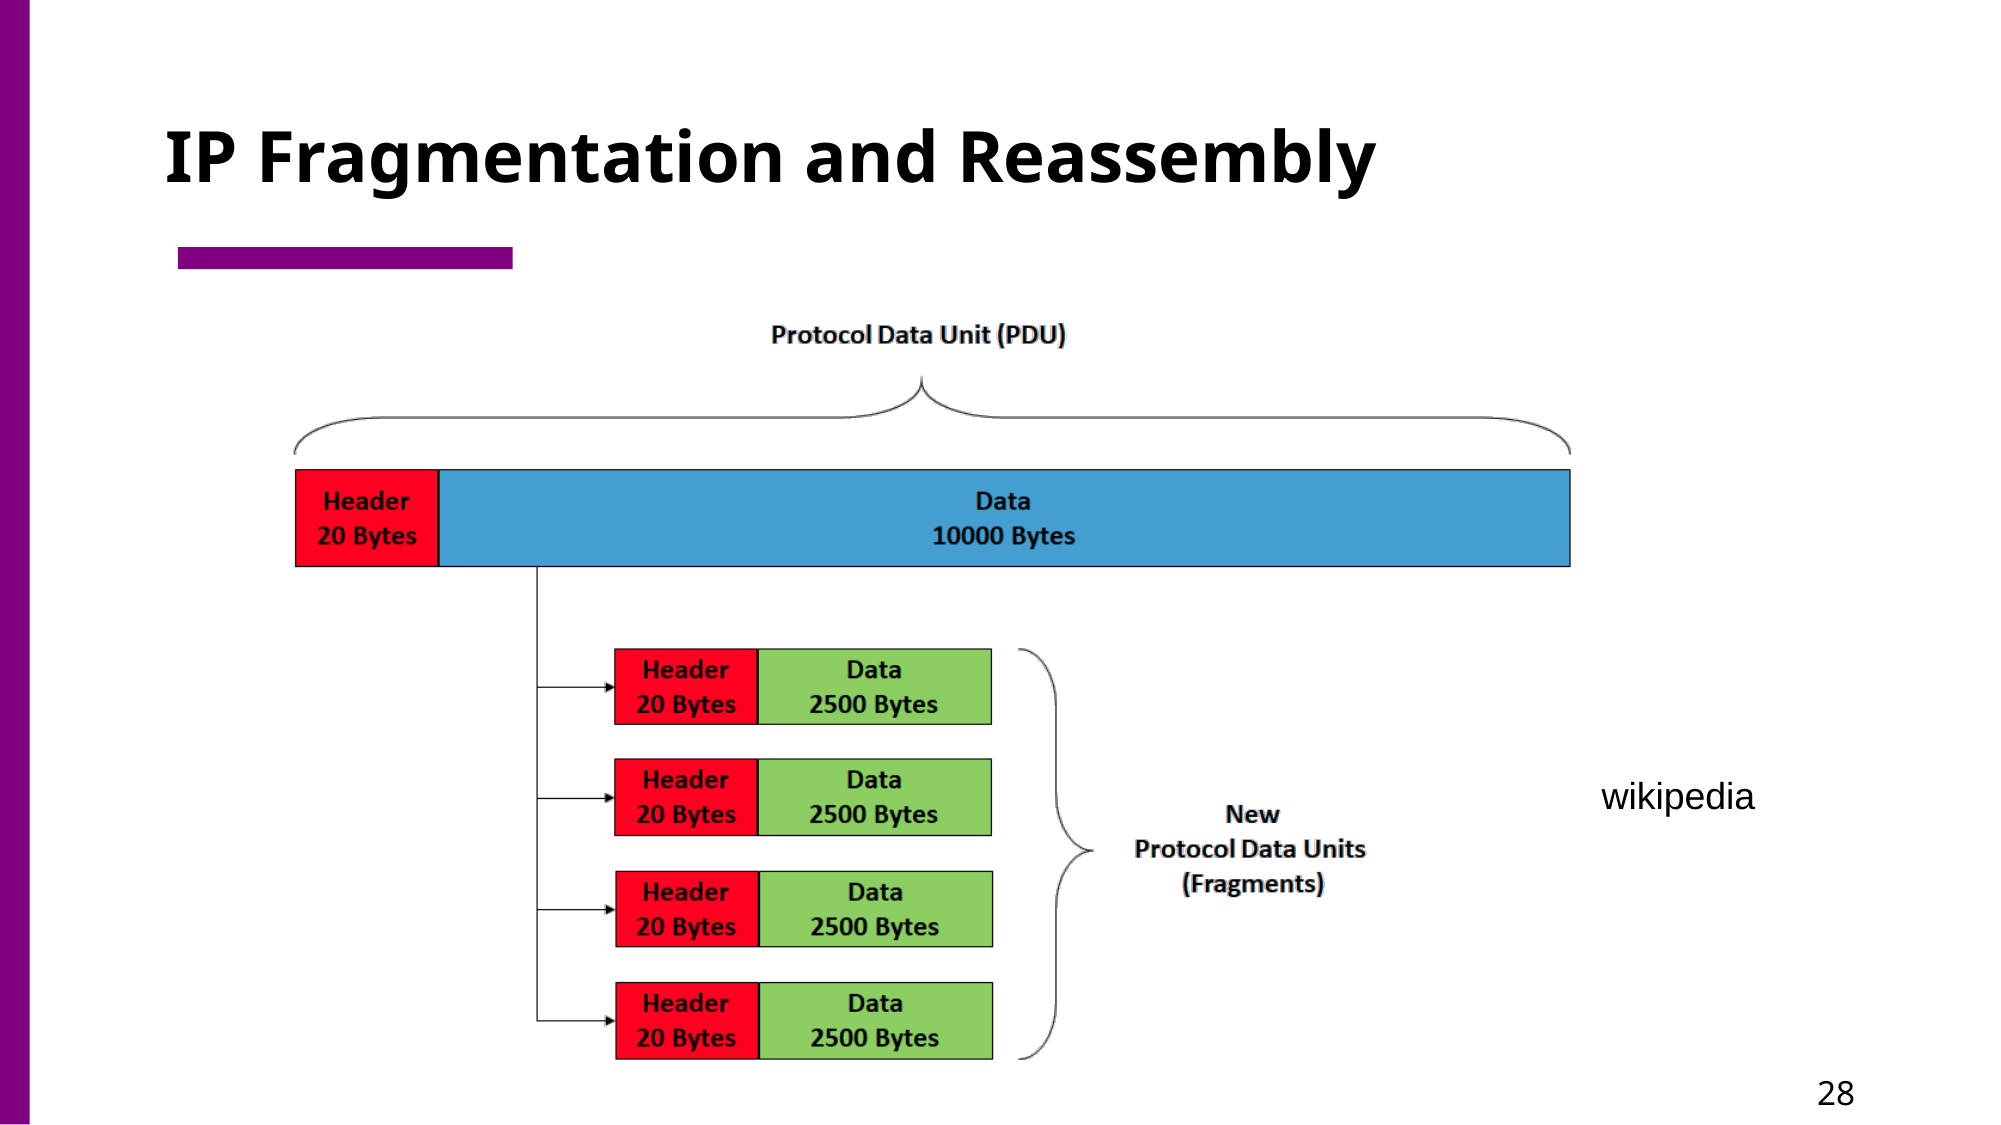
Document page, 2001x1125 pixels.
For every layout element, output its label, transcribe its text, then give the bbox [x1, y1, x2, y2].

text_box IP Fragmentation and Reassembly [151, 0, 1849, 212]
text_box wikipedia [1586, 768, 1771, 826]
picture [270, 297, 1609, 1111]
